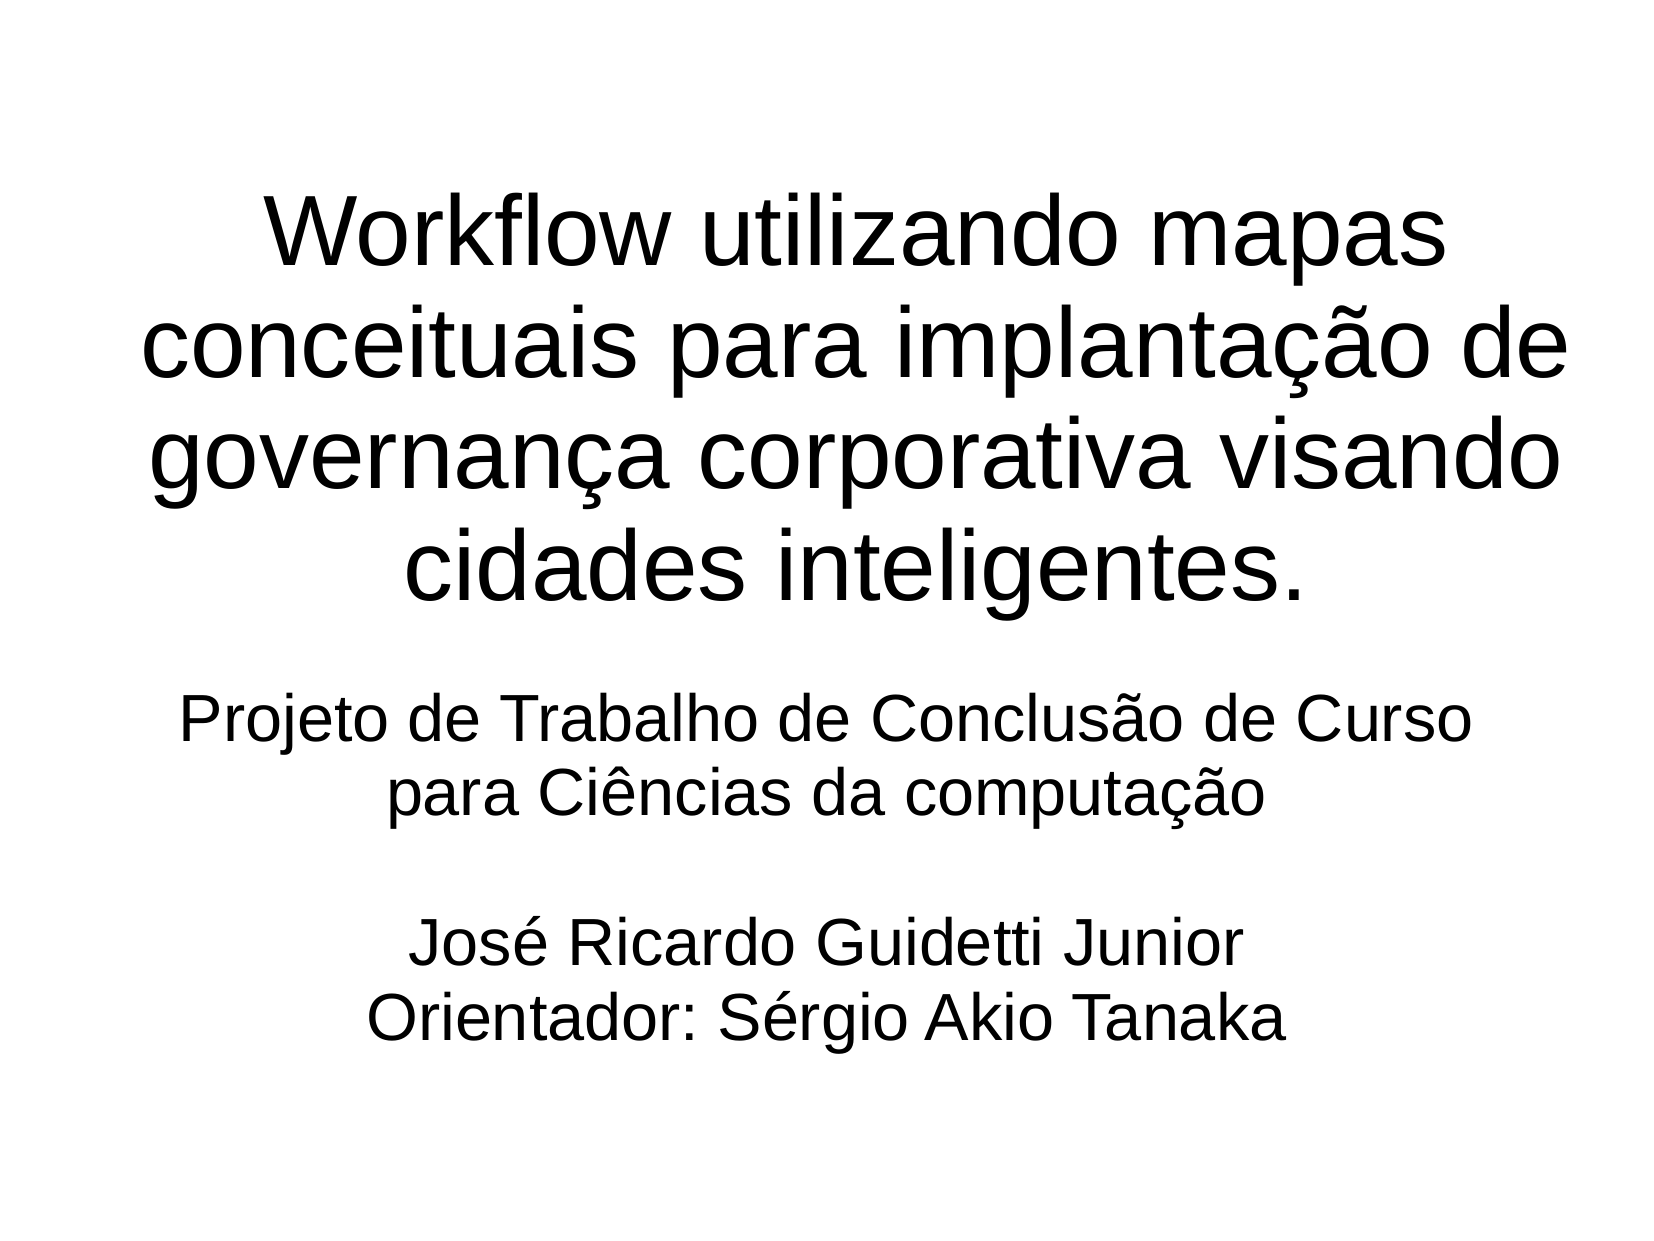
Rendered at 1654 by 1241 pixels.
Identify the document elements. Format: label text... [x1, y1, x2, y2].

title Workflow utilizando mapas conceituais para implantação de governança corporativa visando cidades inteligentes. [82, 174, 1630, 622]
text_box [448, 570, 1206, 670]
subtitle Projeto de Trabalho de Conclusão de Curso para Ciências da computação José Ricardo Guidetti Junior Orientador: Sérgio Akio Tanaka [82, 614, 1571, 1121]
